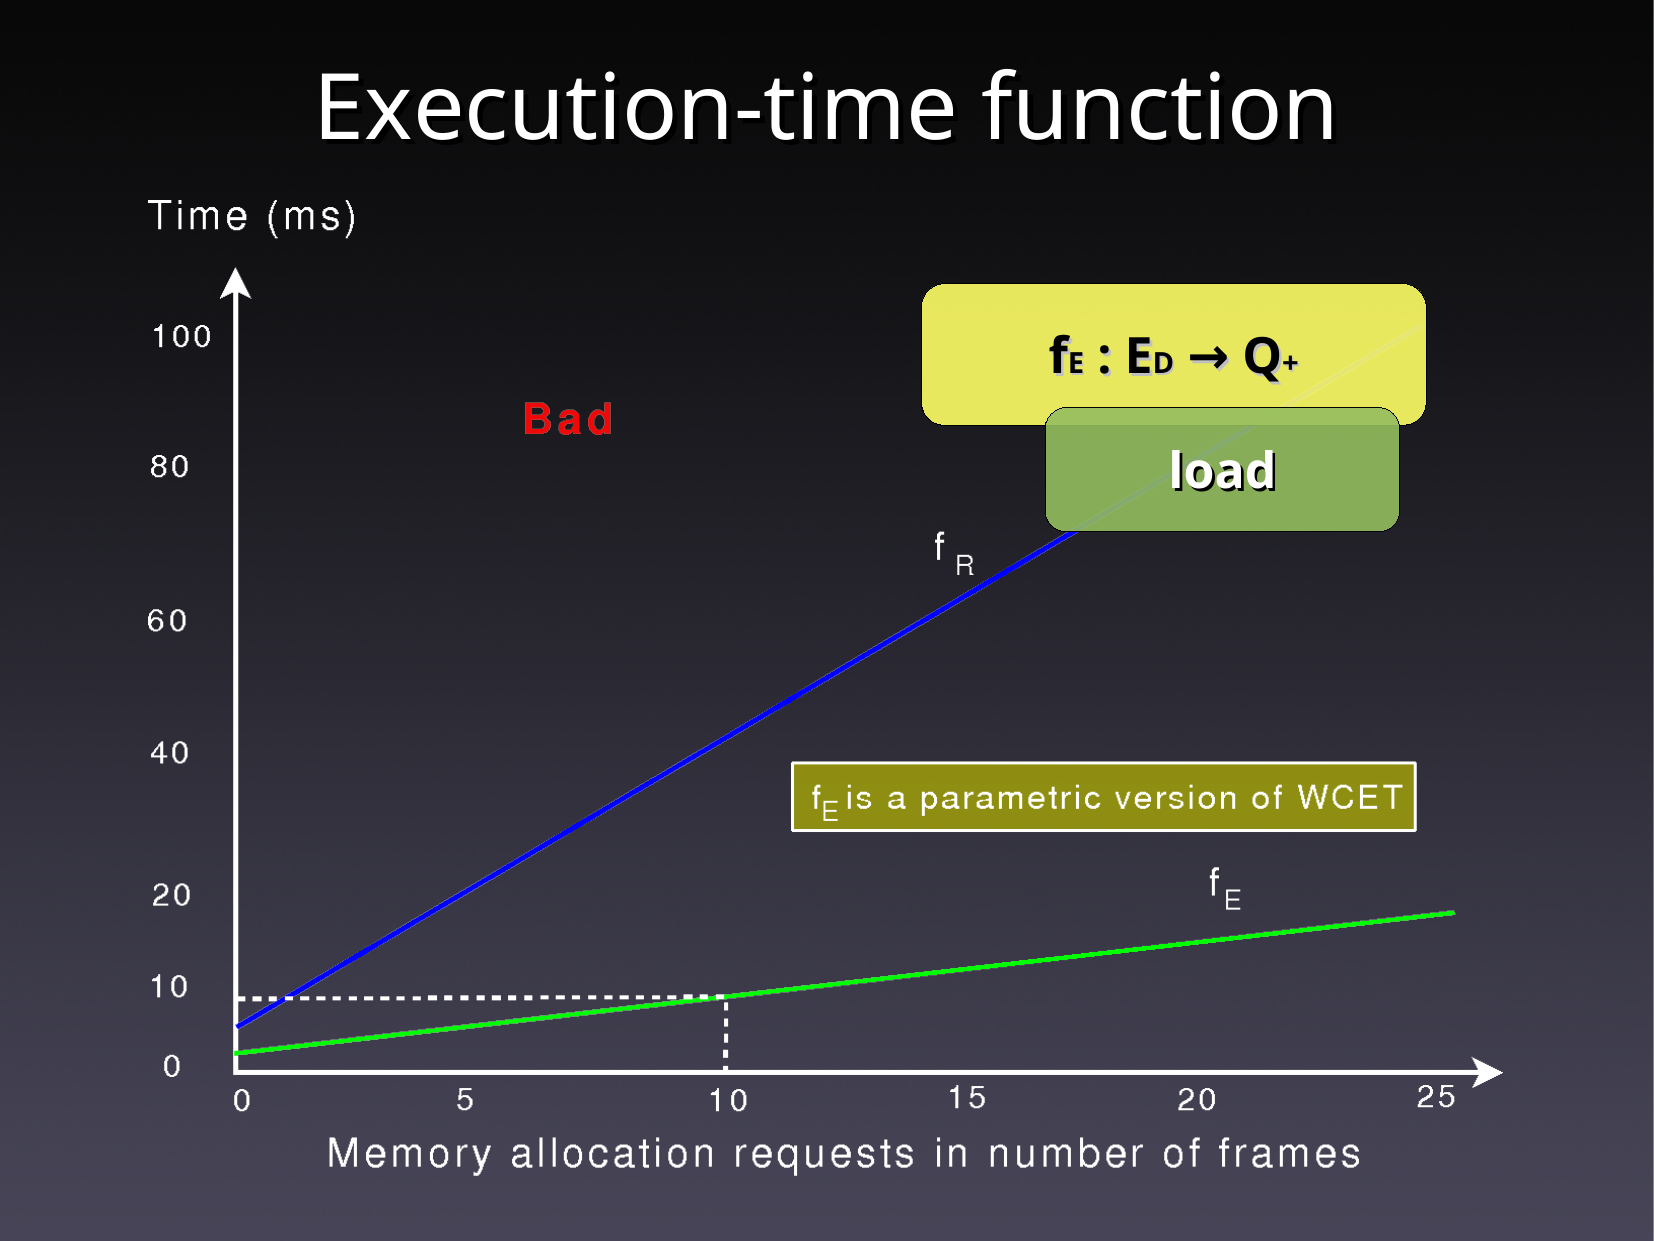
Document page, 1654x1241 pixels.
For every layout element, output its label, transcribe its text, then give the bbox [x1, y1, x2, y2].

title Execution-time function [120, 0, 1533, 208]
text_box load [1045, 407, 1400, 532]
text_box fE : ED → Q+ [921, 283, 1427, 426]
picture [0, 0, 1654, 1241]
